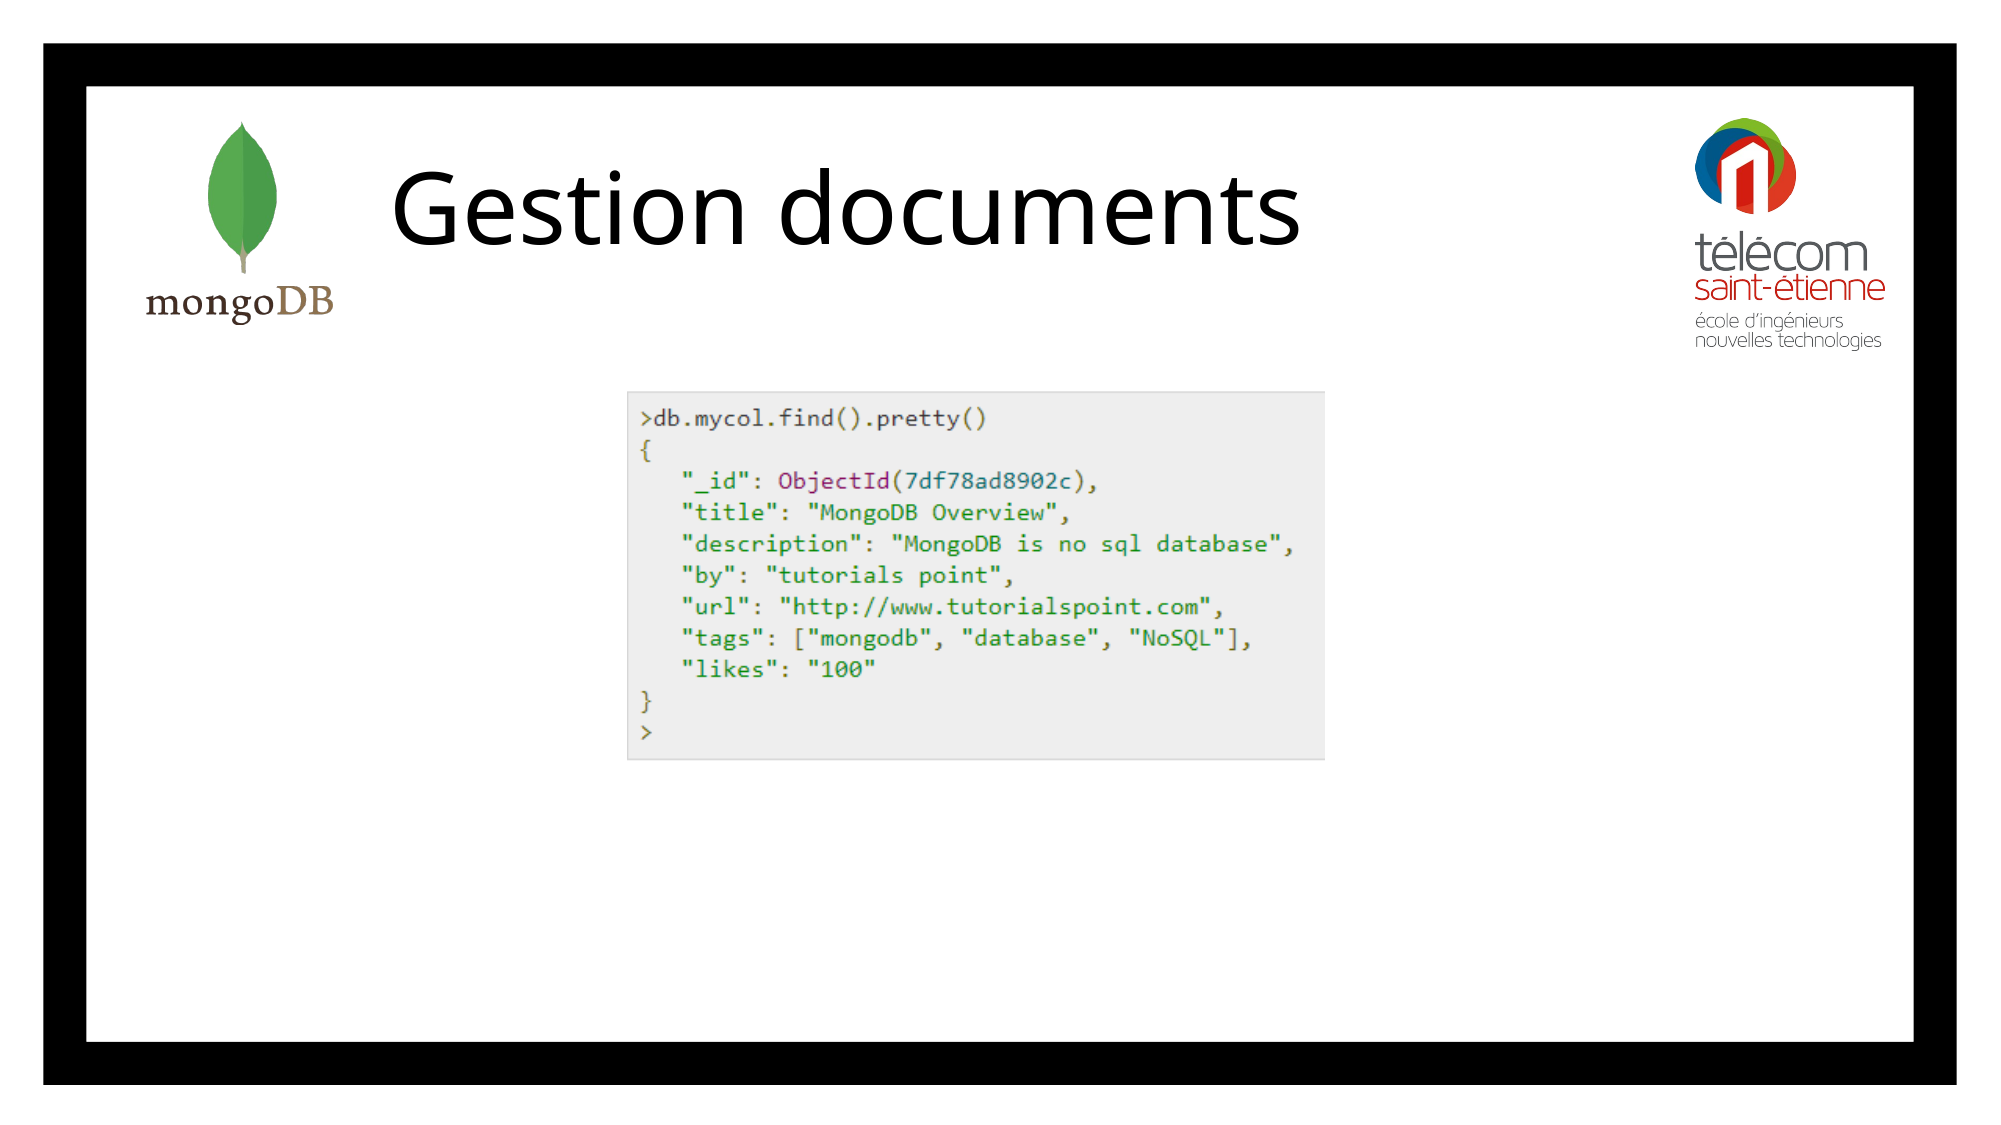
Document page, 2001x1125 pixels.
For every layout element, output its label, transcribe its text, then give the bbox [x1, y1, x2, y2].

title Gestion documents [369, 138, 1849, 304]
picture [1695, 118, 1885, 351]
picture [1715, 134, 1730, 138]
picture [145, 121, 333, 325]
picture [627, 390, 1325, 762]
